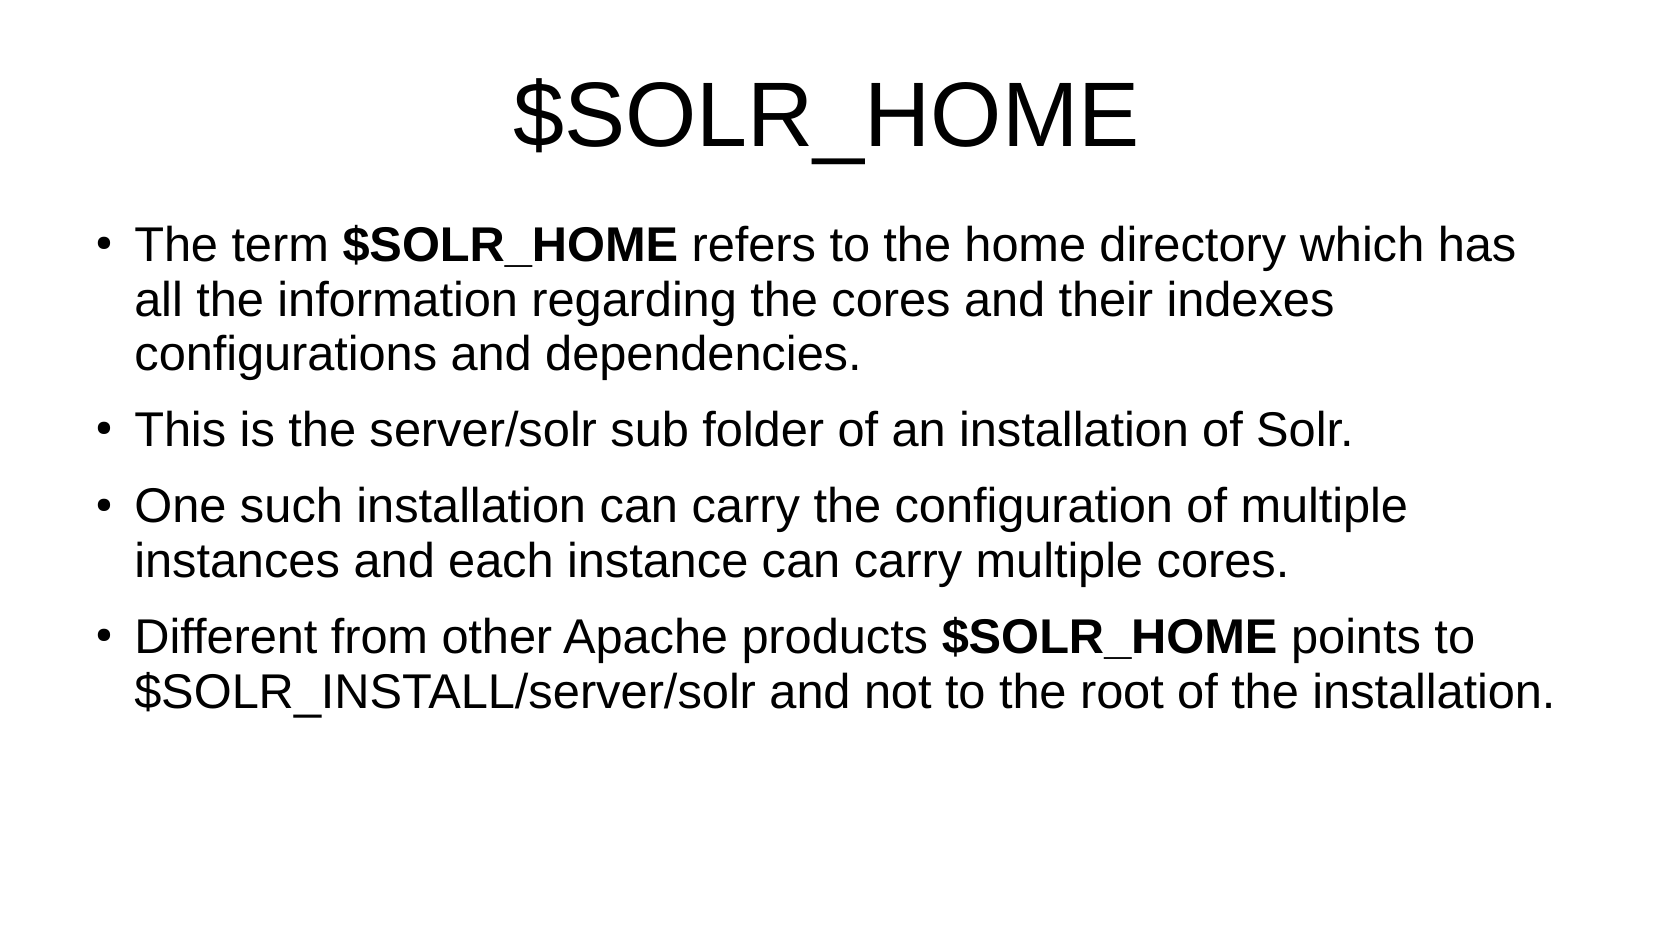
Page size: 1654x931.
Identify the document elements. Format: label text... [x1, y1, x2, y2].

title $SOLR_HOME [82, 37, 1571, 193]
list The term $SOLR_HOME refers to the home directory which has all the information regarding the cores and their indexes configurations and dependencies. This is the server/solr sub folder of an installation of Solr. One such installation can carry the configuration of multiple instances and each instance can carry multiple cores. Different from other Apache products $SOLR_HOME points to $SOLR_INSTALL/server/solr and not to the root of the installation. [82, 217, 1571, 758]
